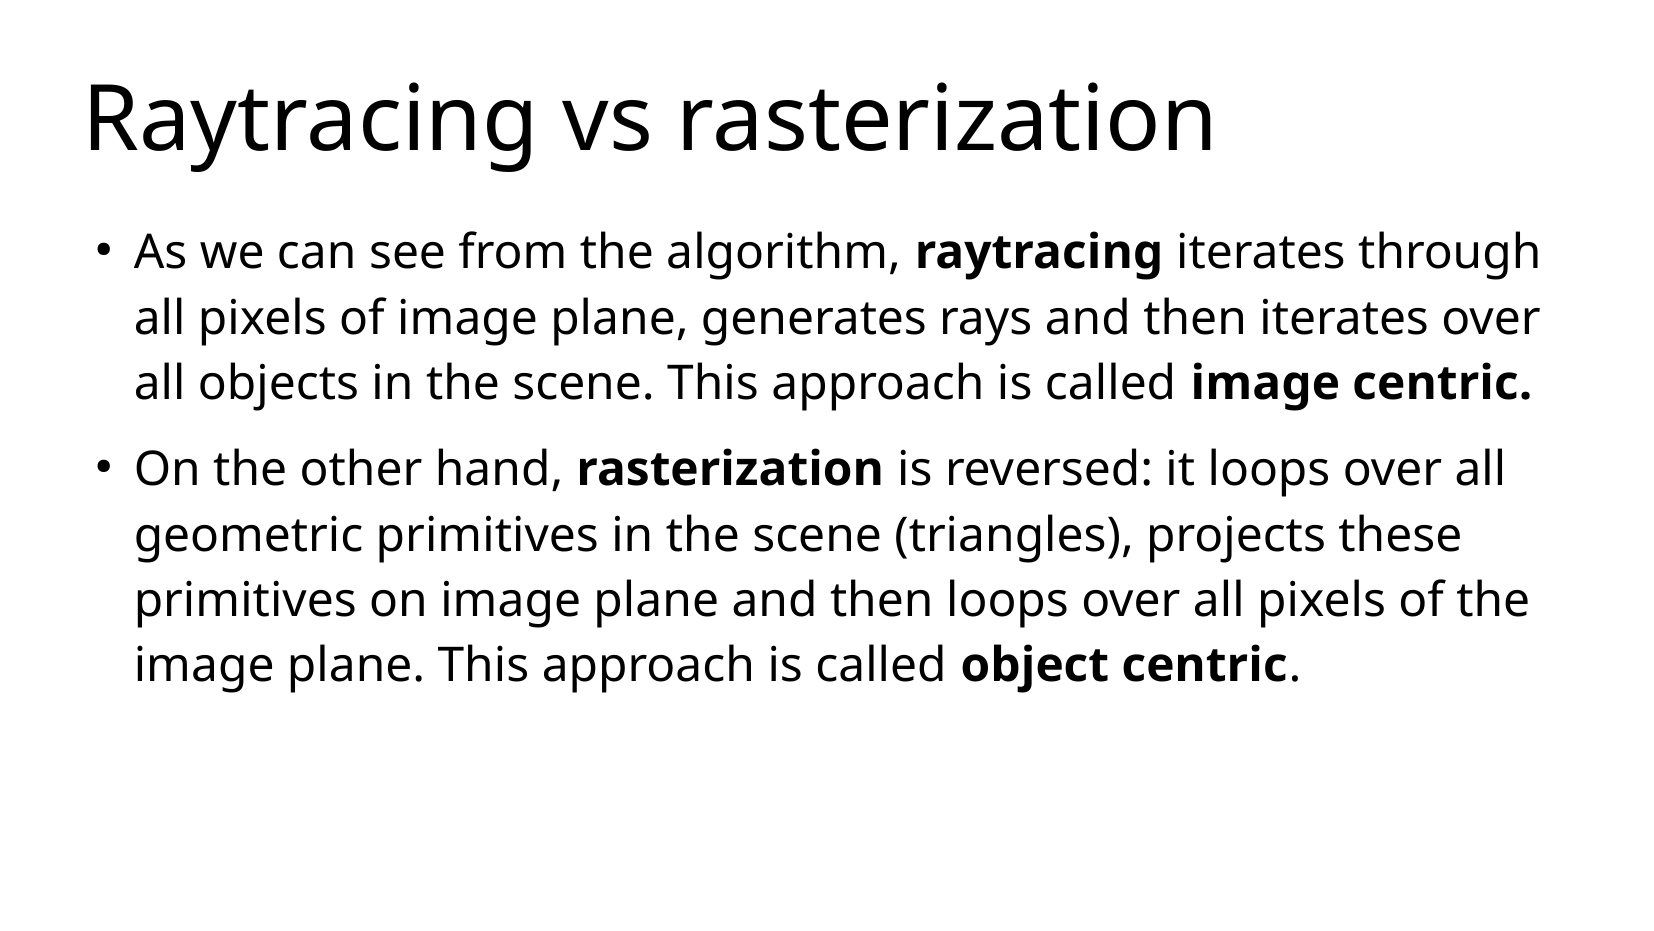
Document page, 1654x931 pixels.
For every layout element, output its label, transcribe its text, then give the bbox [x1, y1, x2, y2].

title Raytracing vs rasterization [82, 37, 1571, 193]
list As we can see from the algorithm, raytracing iterates through all pixels of image plane, generates rays and then iterates over all objects in the scene. This approach is called image centric. On the other hand, rasterization is reversed: it loops over all geometric primitives in the scene (triangles), projects these primitives on image plane and then loops over all pixels of the image plane. This approach is called object centric. [82, 217, 1571, 758]
